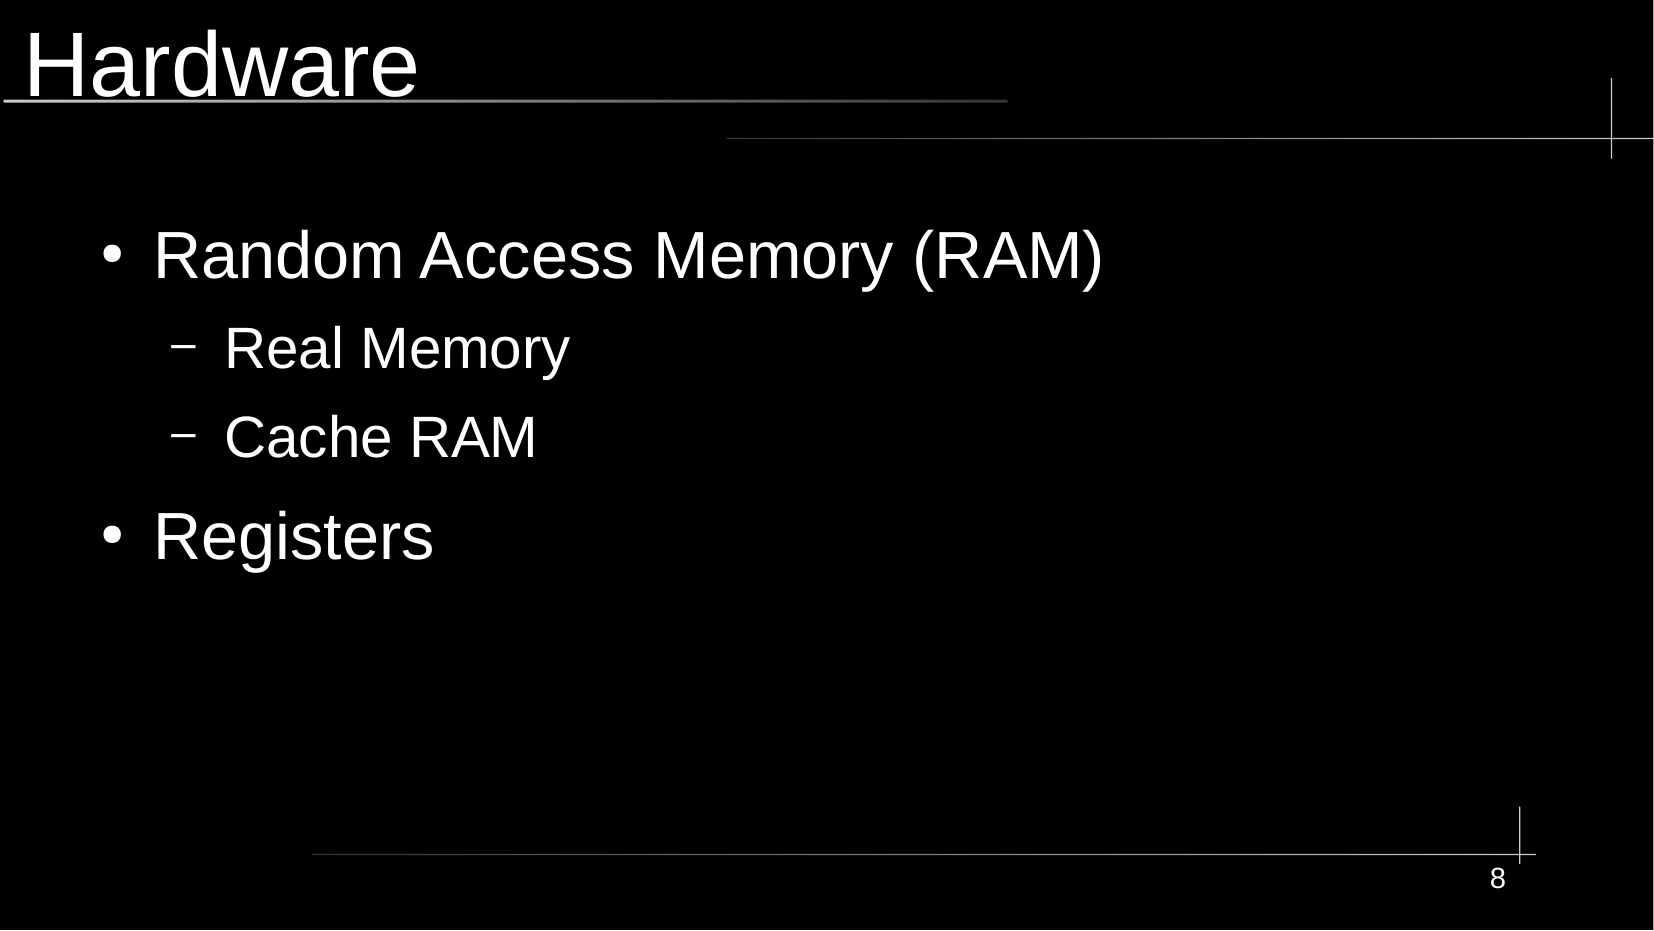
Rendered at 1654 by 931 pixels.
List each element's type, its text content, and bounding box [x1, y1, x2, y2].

list Random Access Memory (RAM) Real Memory Cache RAM Registers [82, 217, 1571, 851]
title Hardware [23, 11, 1589, 119]
